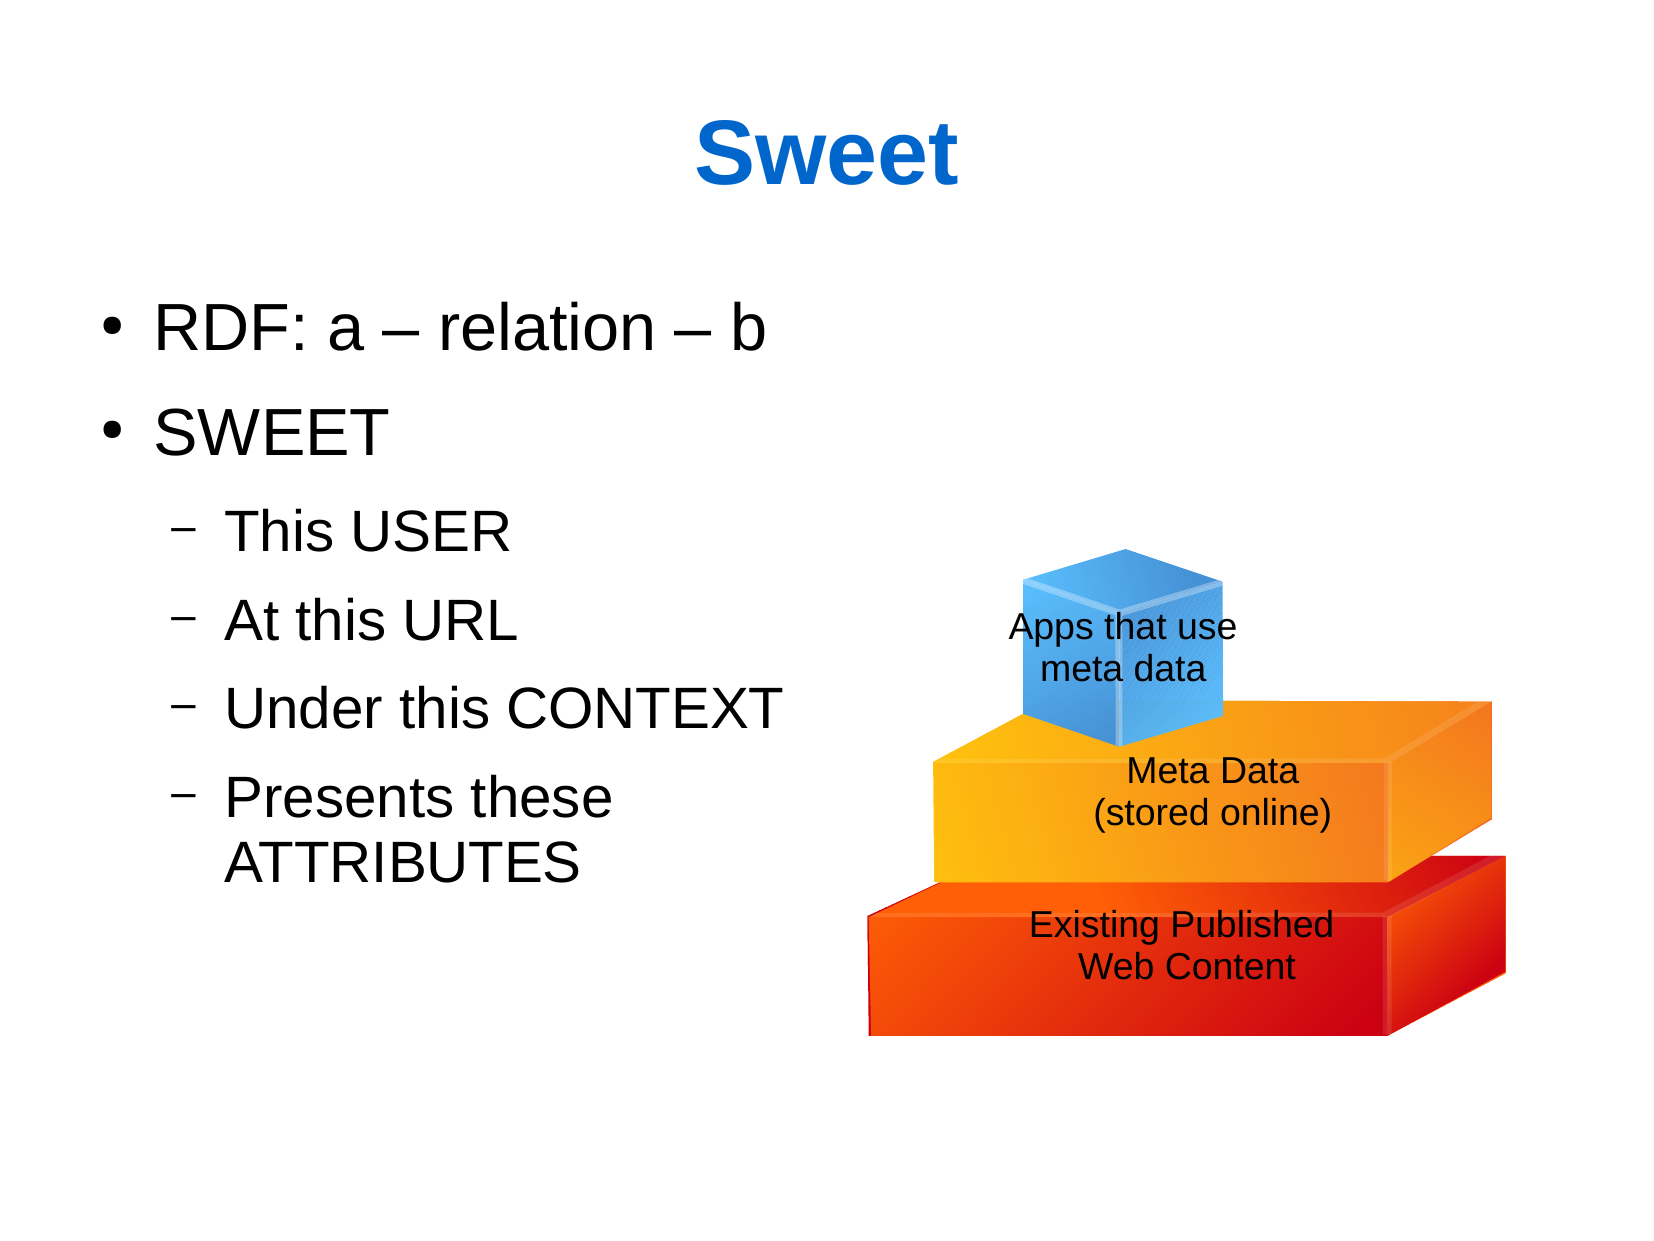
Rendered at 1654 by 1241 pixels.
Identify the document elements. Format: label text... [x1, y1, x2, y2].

picture [791, 539, 1583, 1063]
title Sweet [82, 49, 1571, 257]
list RDF: a – relation – b SWEET This USER At this URL Under this CONTEXT Presents these ATTRIBUTES [82, 290, 827, 1010]
